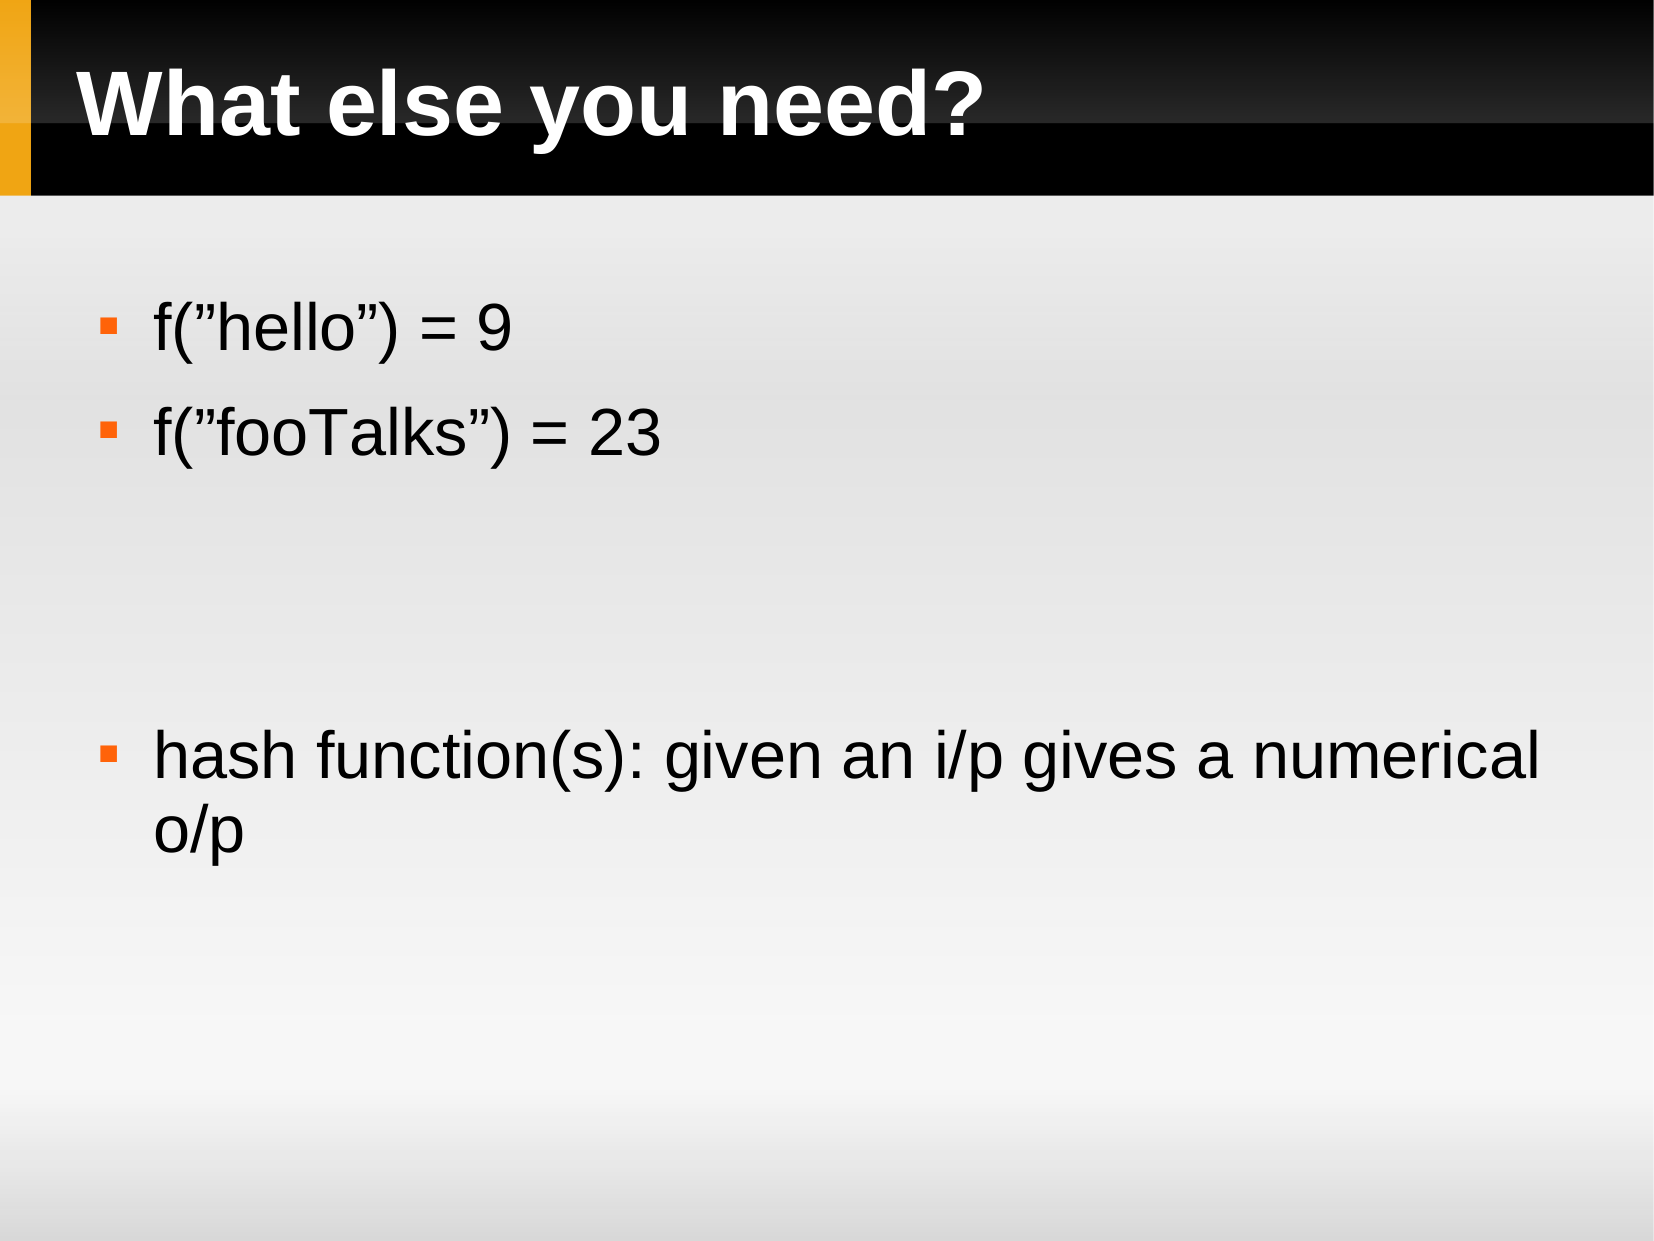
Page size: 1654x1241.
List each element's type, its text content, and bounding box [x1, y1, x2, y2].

list hash function(s): given an i/p gives a numerical o/p [82, 717, 1571, 1109]
list f(”hello”) = 9 f(”fooTalks”) = 23 [82, 290, 1571, 681]
picture [0, 0, 1654, 1241]
title What else you need? [76, 0, 1565, 208]
